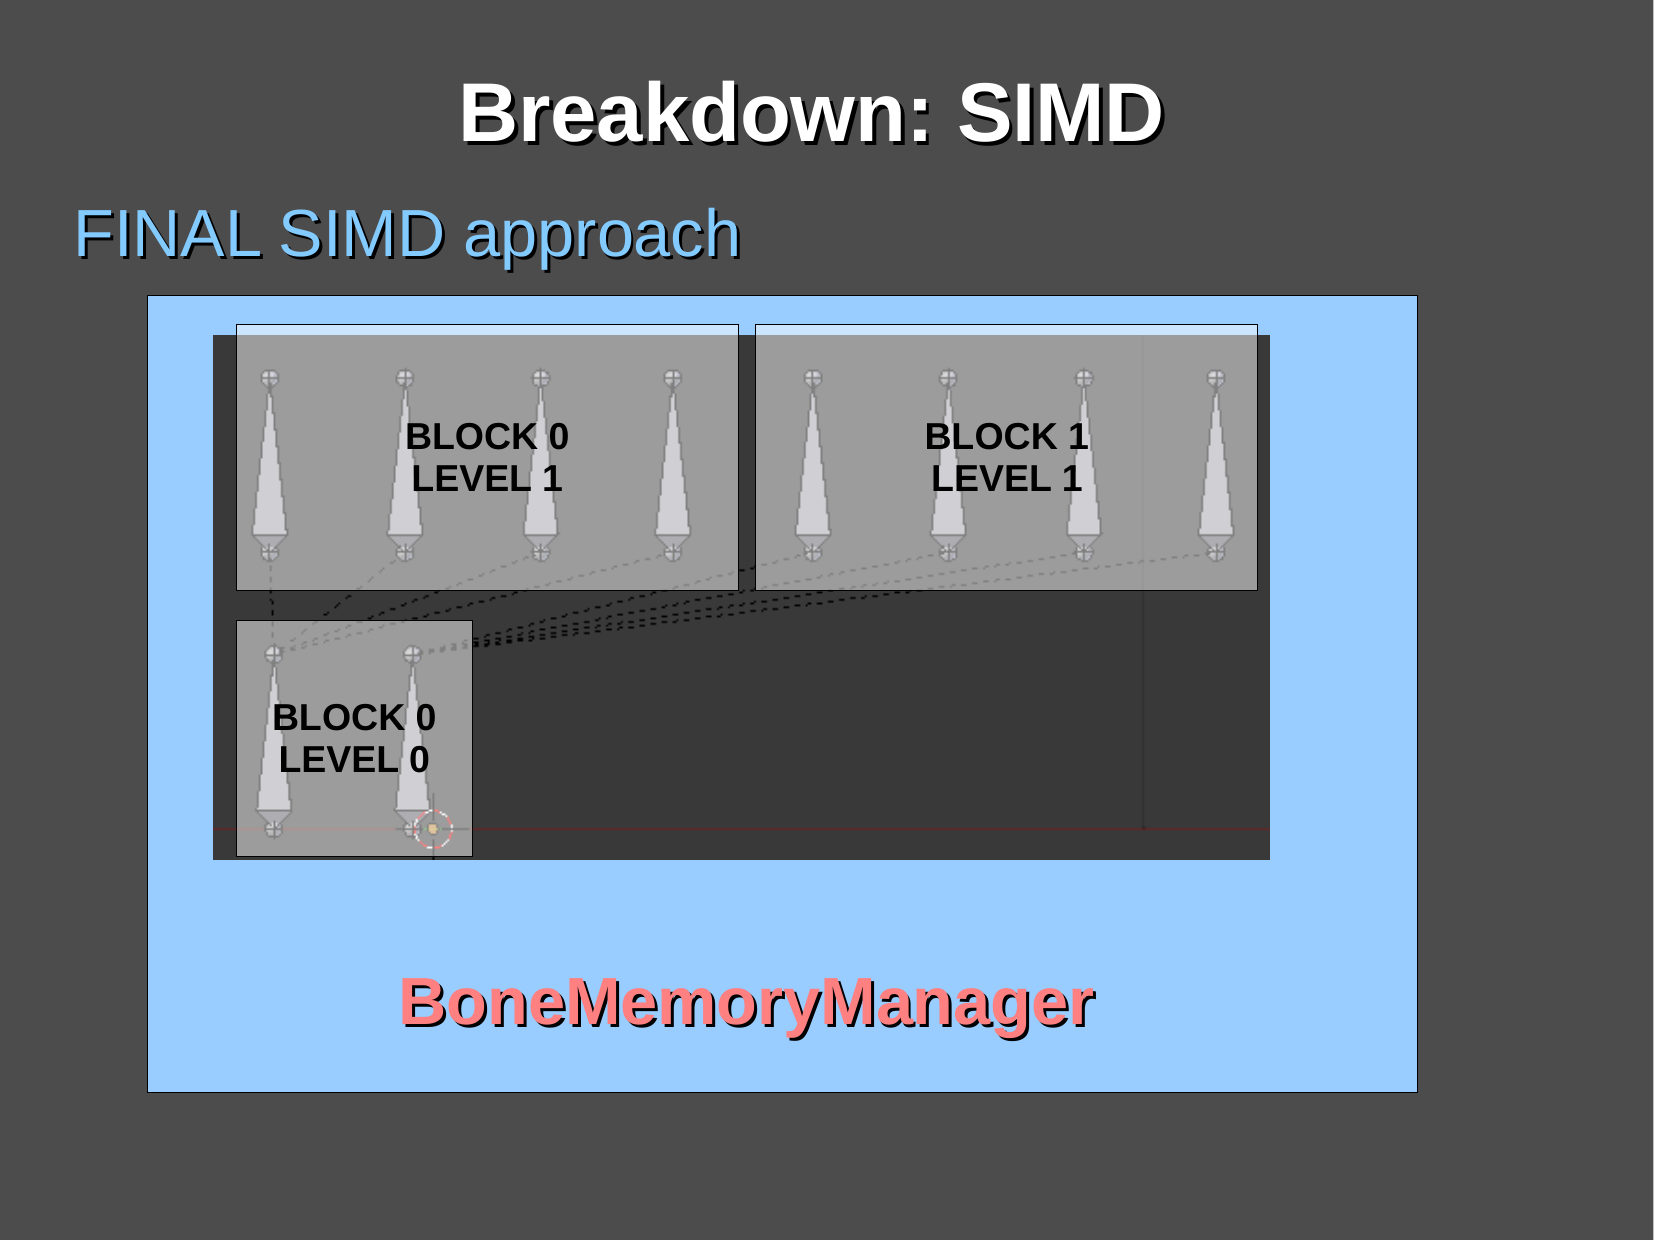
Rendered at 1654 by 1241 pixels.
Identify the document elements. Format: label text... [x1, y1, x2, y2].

picture [213, 335, 1270, 860]
text_box BLOCK 0 LEVEL 1 [236, 324, 739, 591]
text_box FINAL SIMD approach [59, 189, 1565, 279]
text_box Breakdown: SIMD [88, 59, 1536, 168]
text_box [147, 295, 1418, 1093]
text_box BLOCK 0 LEVEL 0 [236, 620, 473, 857]
text_box BLOCK 1 LEVEL 1 [755, 324, 1258, 591]
text_box BoneMemoryManager [383, 956, 1123, 1047]
